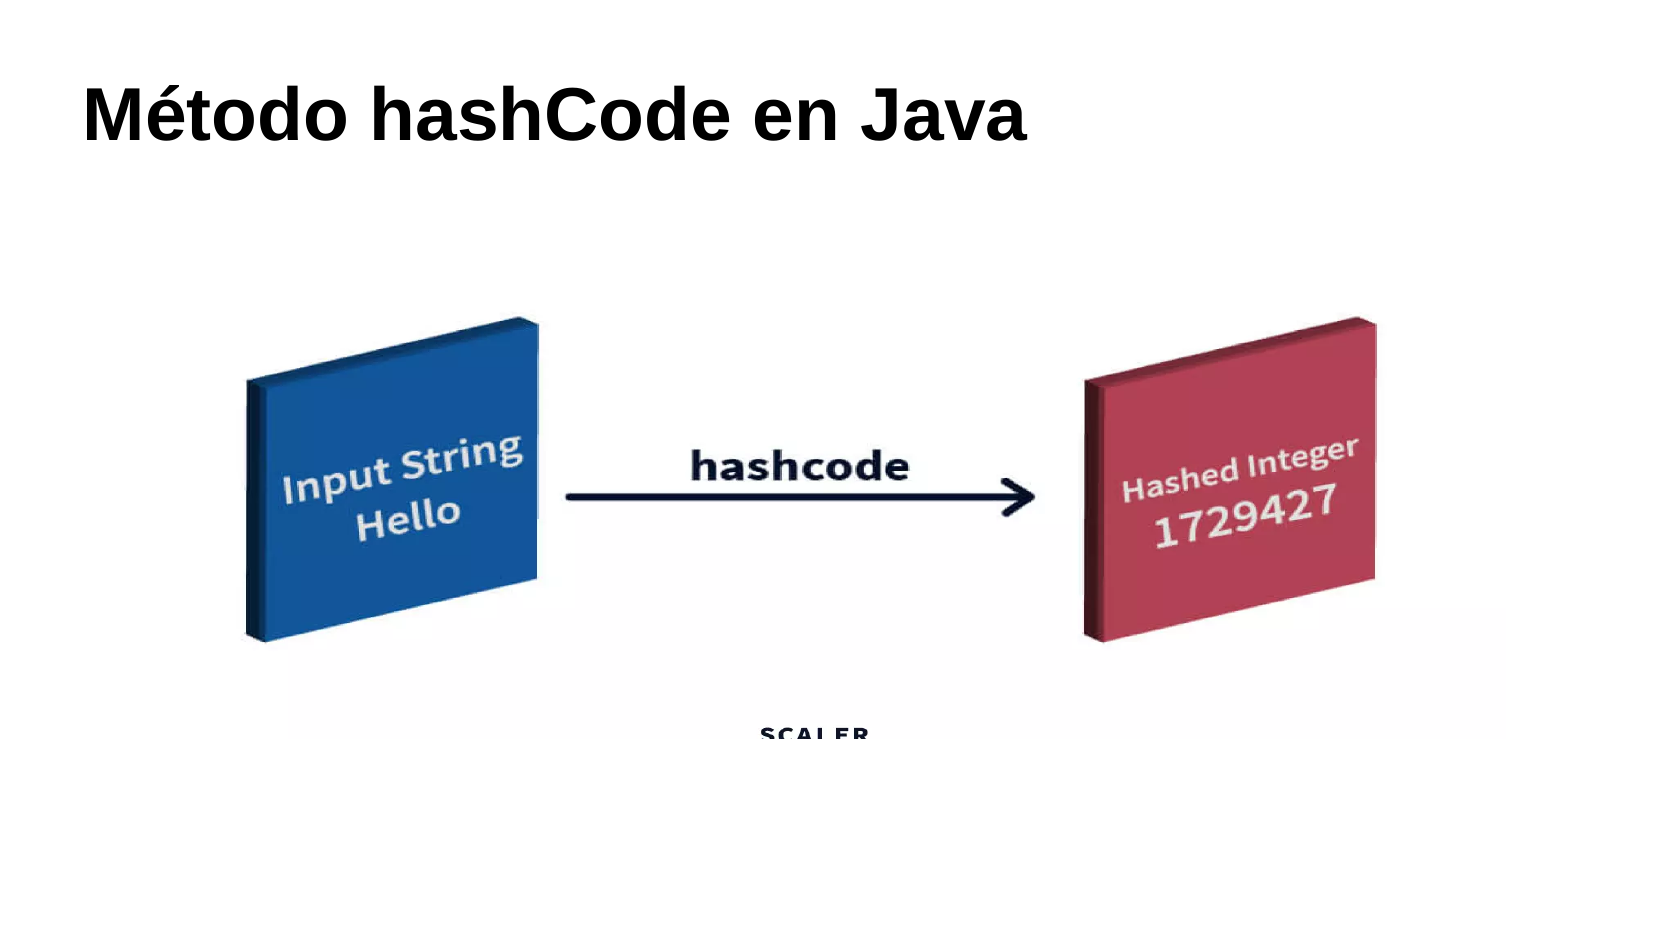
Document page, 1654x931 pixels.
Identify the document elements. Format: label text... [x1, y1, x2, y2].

picture [118, 251, 1506, 739]
title Método hashCode en Java [82, 37, 1571, 193]
